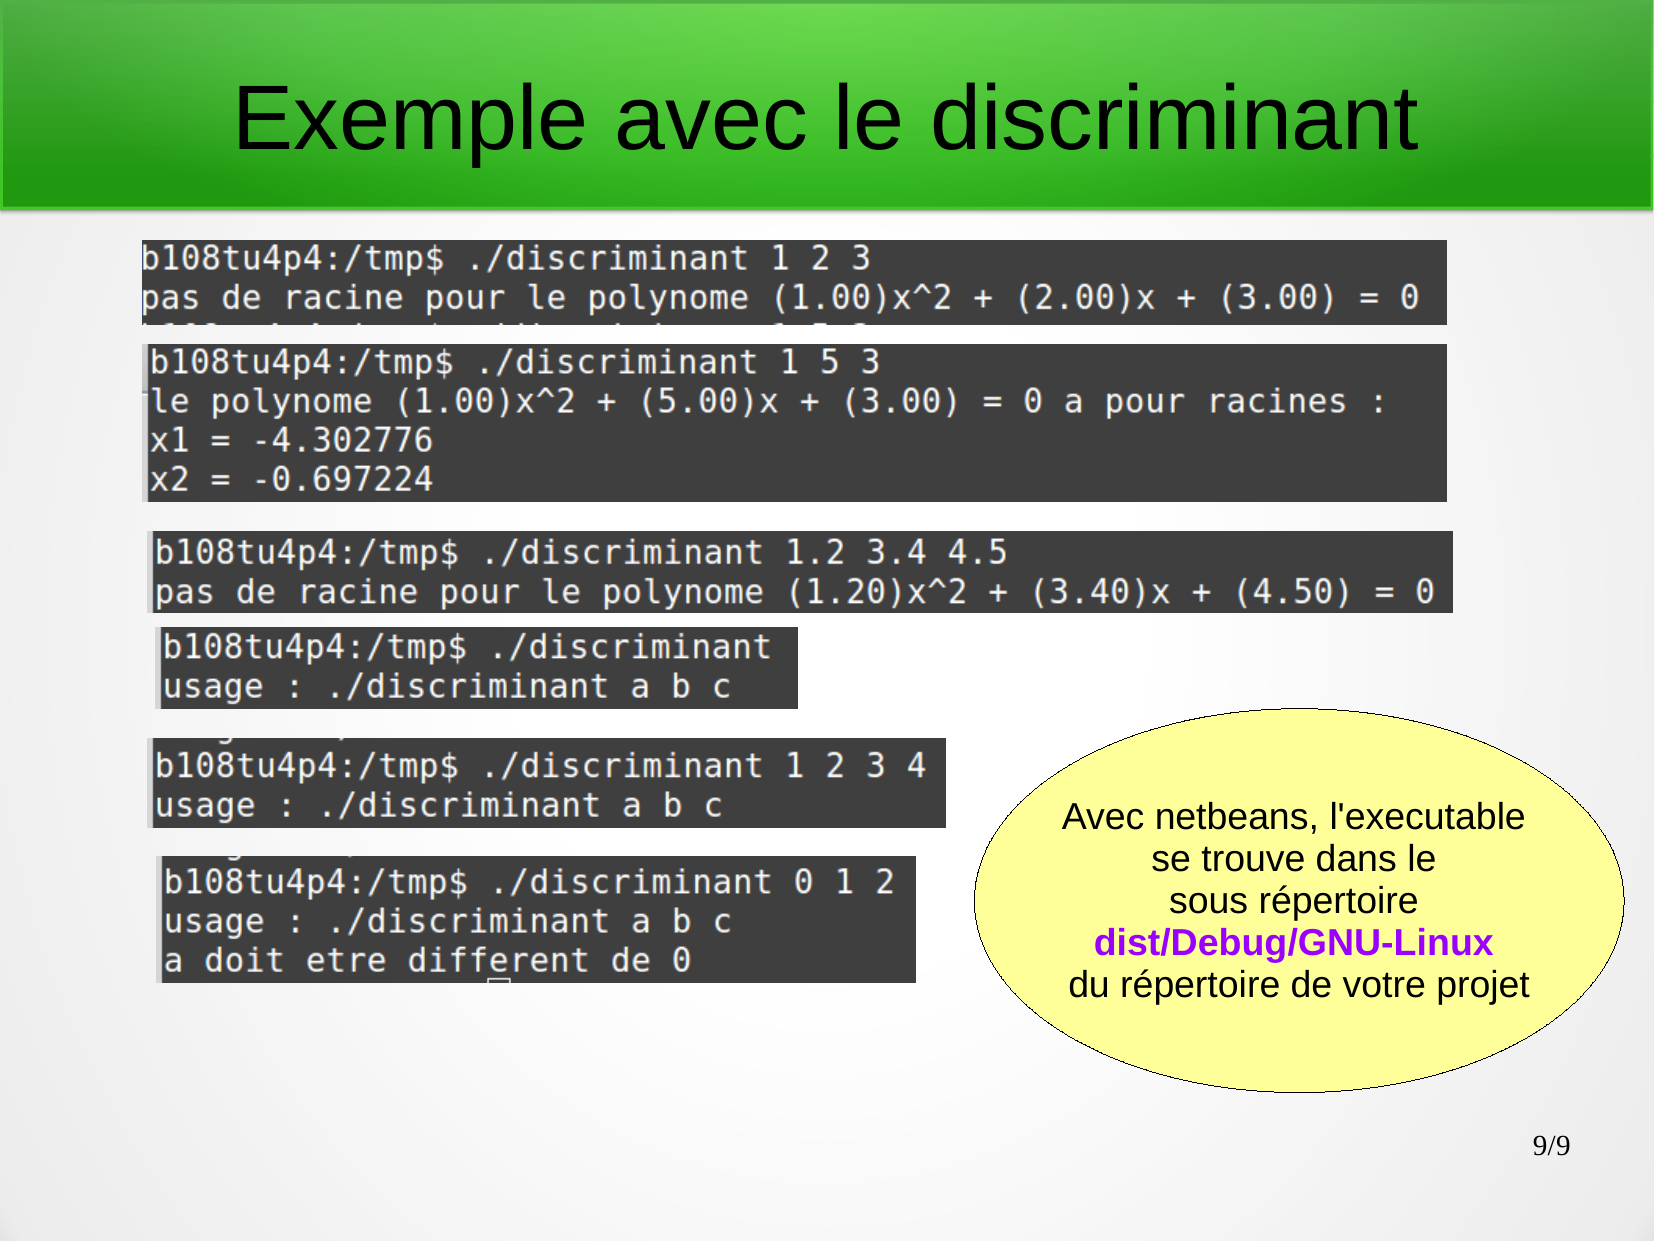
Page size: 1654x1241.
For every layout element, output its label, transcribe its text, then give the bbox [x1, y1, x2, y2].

picture [155, 627, 798, 709]
text_box Avec netbeans, l'executable se trouve dans le sous répertoire dist/Debug/GNU-Linux du répertoire de votre projet [974, 708, 1625, 1093]
picture [142, 344, 1447, 502]
picture [147, 738, 946, 828]
title Exemple avec le discriminant [82, 47, 1571, 189]
picture [156, 856, 916, 983]
picture [142, 240, 1447, 325]
picture [147, 531, 1453, 613]
